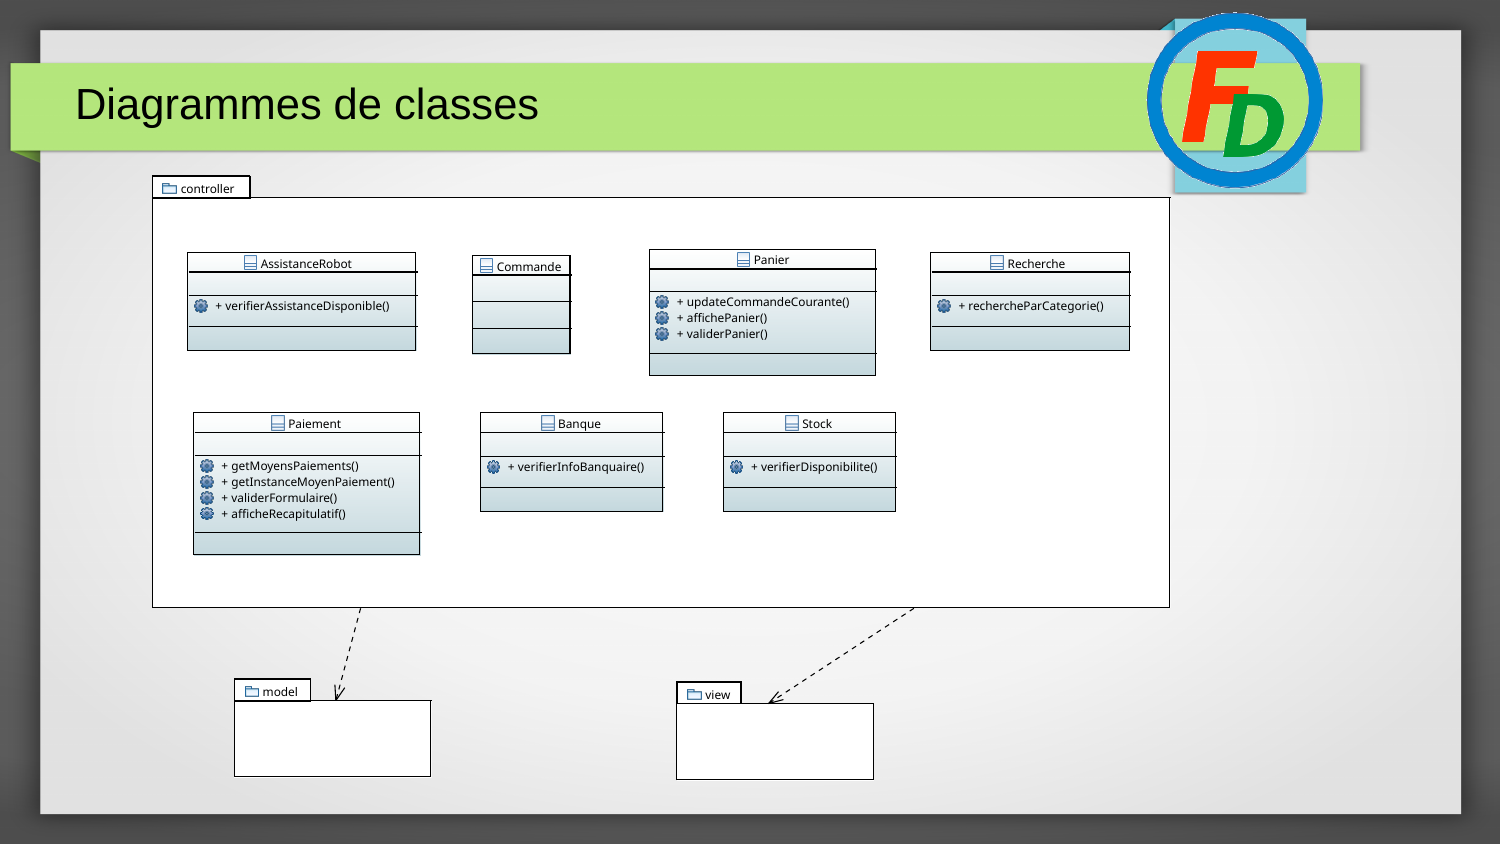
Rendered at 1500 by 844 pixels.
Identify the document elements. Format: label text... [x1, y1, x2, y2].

picture [0, 0, 1500, 844]
title Diagrammes de classes [75, 64, 1145, 145]
